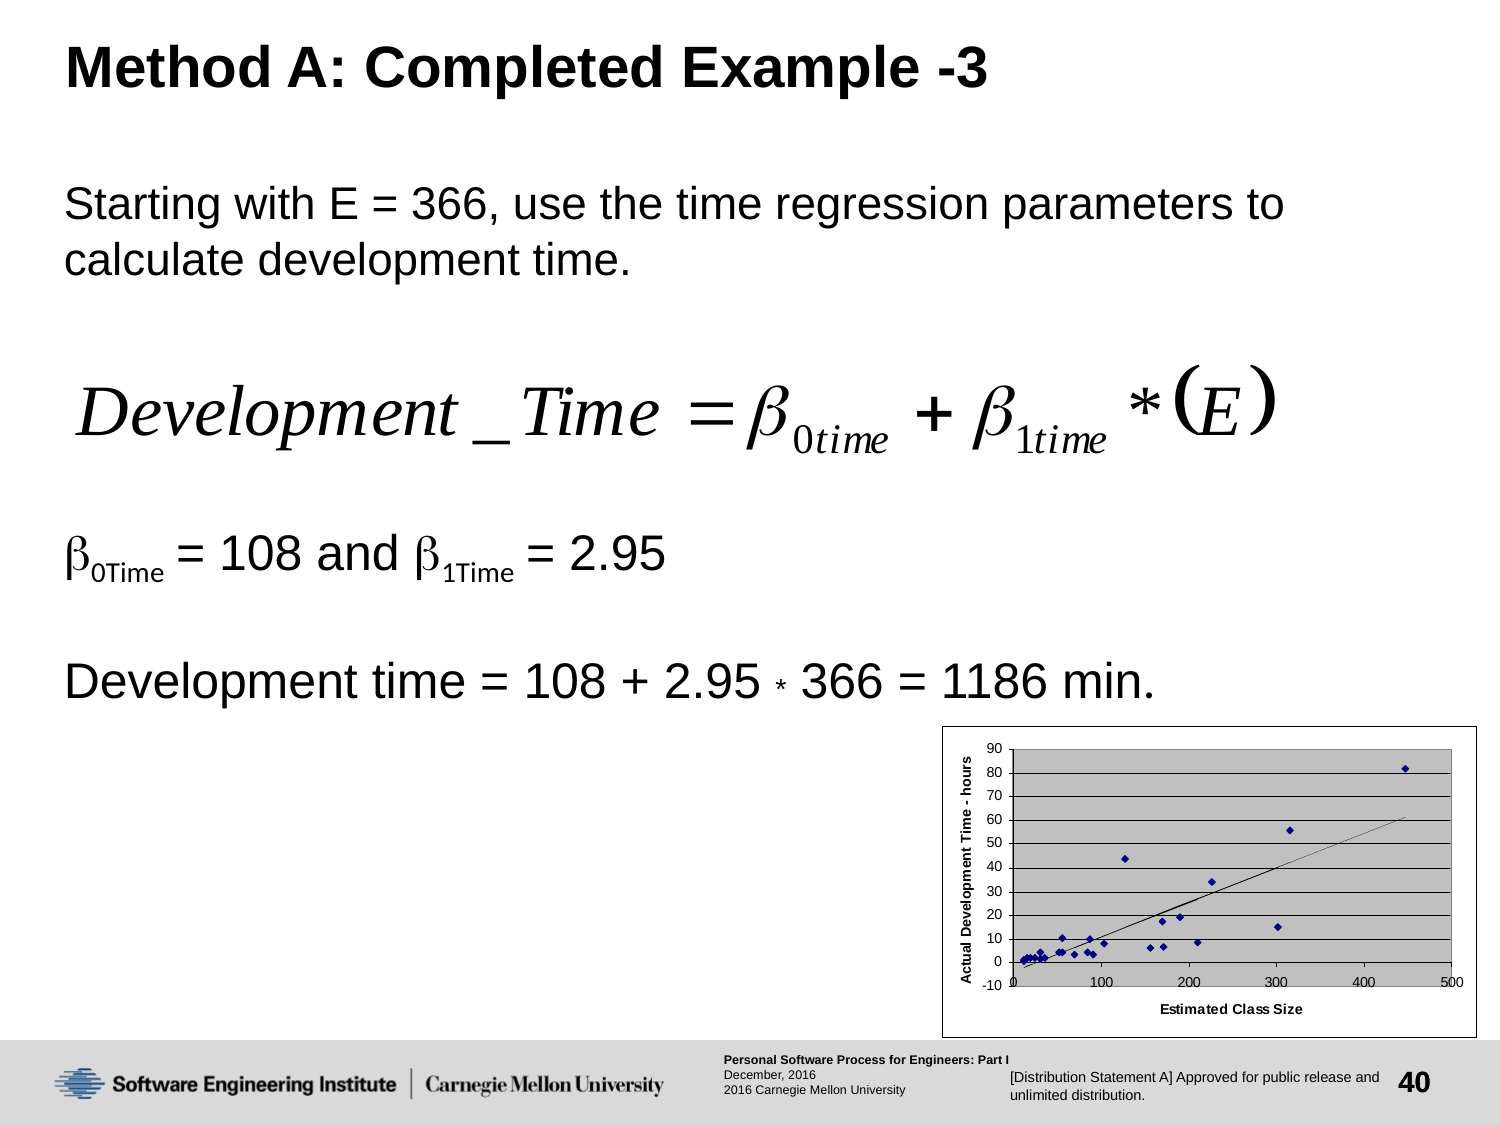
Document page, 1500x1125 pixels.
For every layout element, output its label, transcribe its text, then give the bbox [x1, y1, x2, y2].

picture [46, 1061, 673, 1104]
picture [937, 720, 1483, 1043]
text_box b0Time = 108 and b1Time = 2.95 Development time = 108 + 2.95 * 366 = 1186 min. [63, 520, 1431, 709]
text_box Starting with E = 366, use the time regression parameters to calculate development time. [63, 174, 1431, 285]
picture [62, 362, 1278, 471]
title Method A: Completed Example -3 [65, 37, 1313, 148]
chart [64, 363, 1280, 473]
